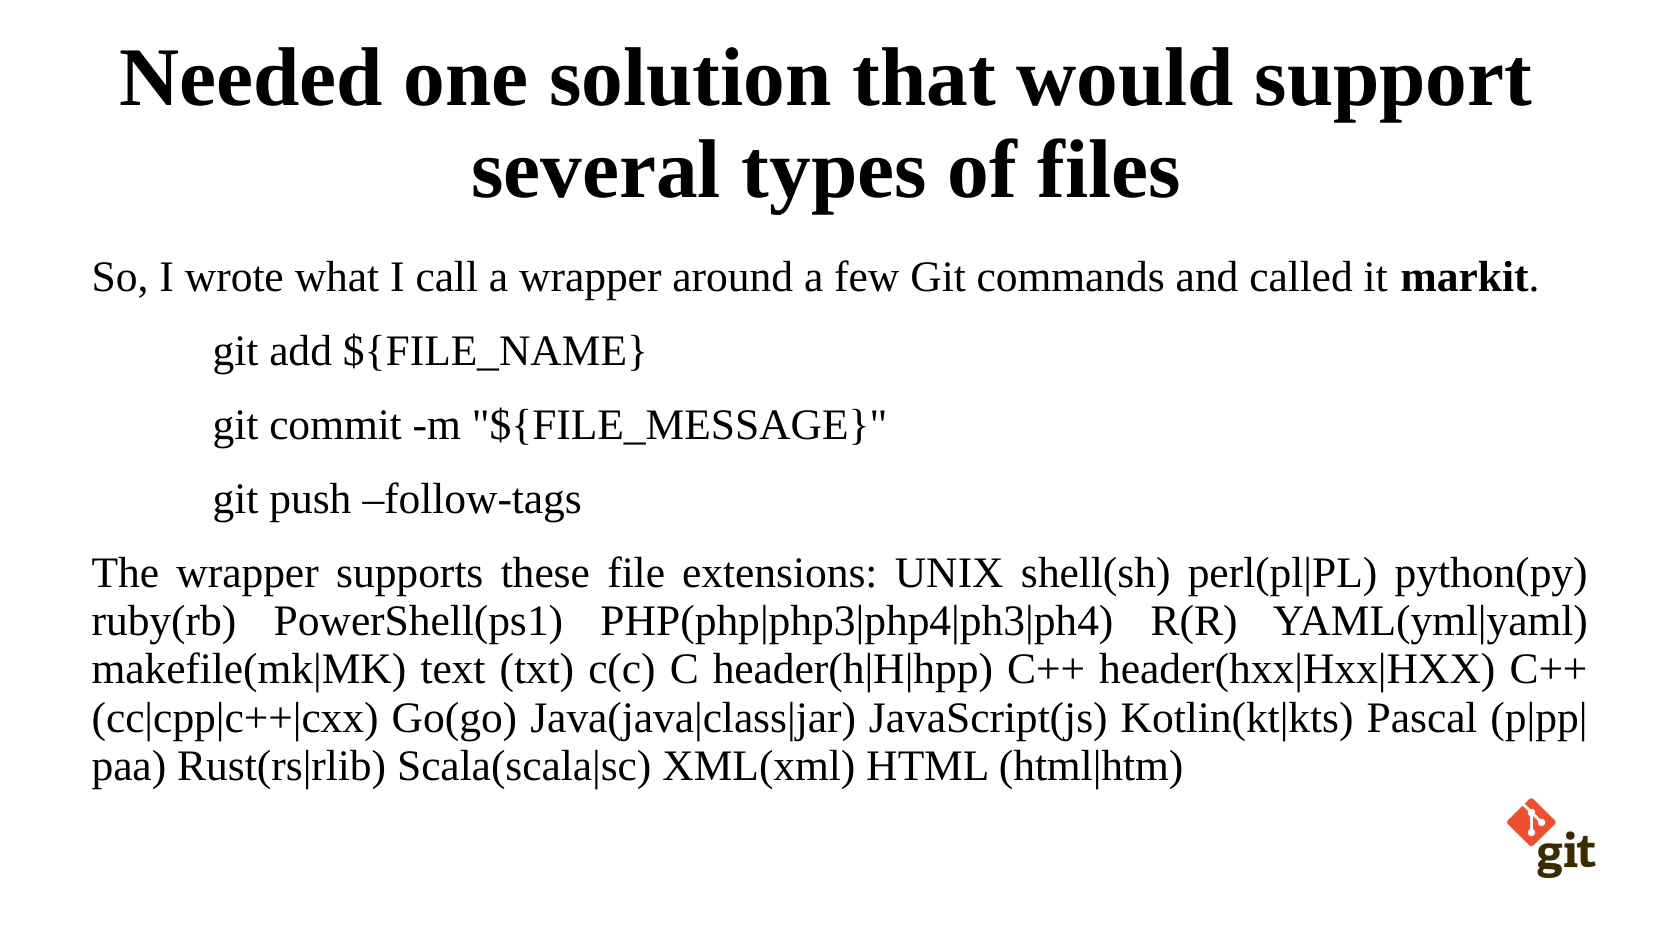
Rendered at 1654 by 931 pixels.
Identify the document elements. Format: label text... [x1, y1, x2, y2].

title Needed one solution that would support several types of files [82, 30, 1571, 217]
picture [1497, 789, 1606, 886]
list So, I wrote what I call a wrapper around a few Git commands and called it markit. git add ${FILE_NAME} git commit -m "${FILE_MESSAGE}" git push –follow-tags The wrapper supports these file extensions: UNIX shell(sh) perl(pl|PL) python(py) ruby(rb) PowerShell(ps1) PHP(php|php3|php4|ph3|ph4) R(R) YAML(yml|yaml) makefile(mk|MK) text (txt) c(c) C header(h|H|hpp) C++ header(hxx|Hxx|HXX) C++(cc|cpp|c++|cxx) Go(go) Java(java|class|jar) JavaScript(js) Kotlin(kt|kts) Pascal (p|pp|paa) Rust(rs|rlib) Scala(scala|sc) XML(xml) HTML (html|htm) [30, 217, 1591, 826]
